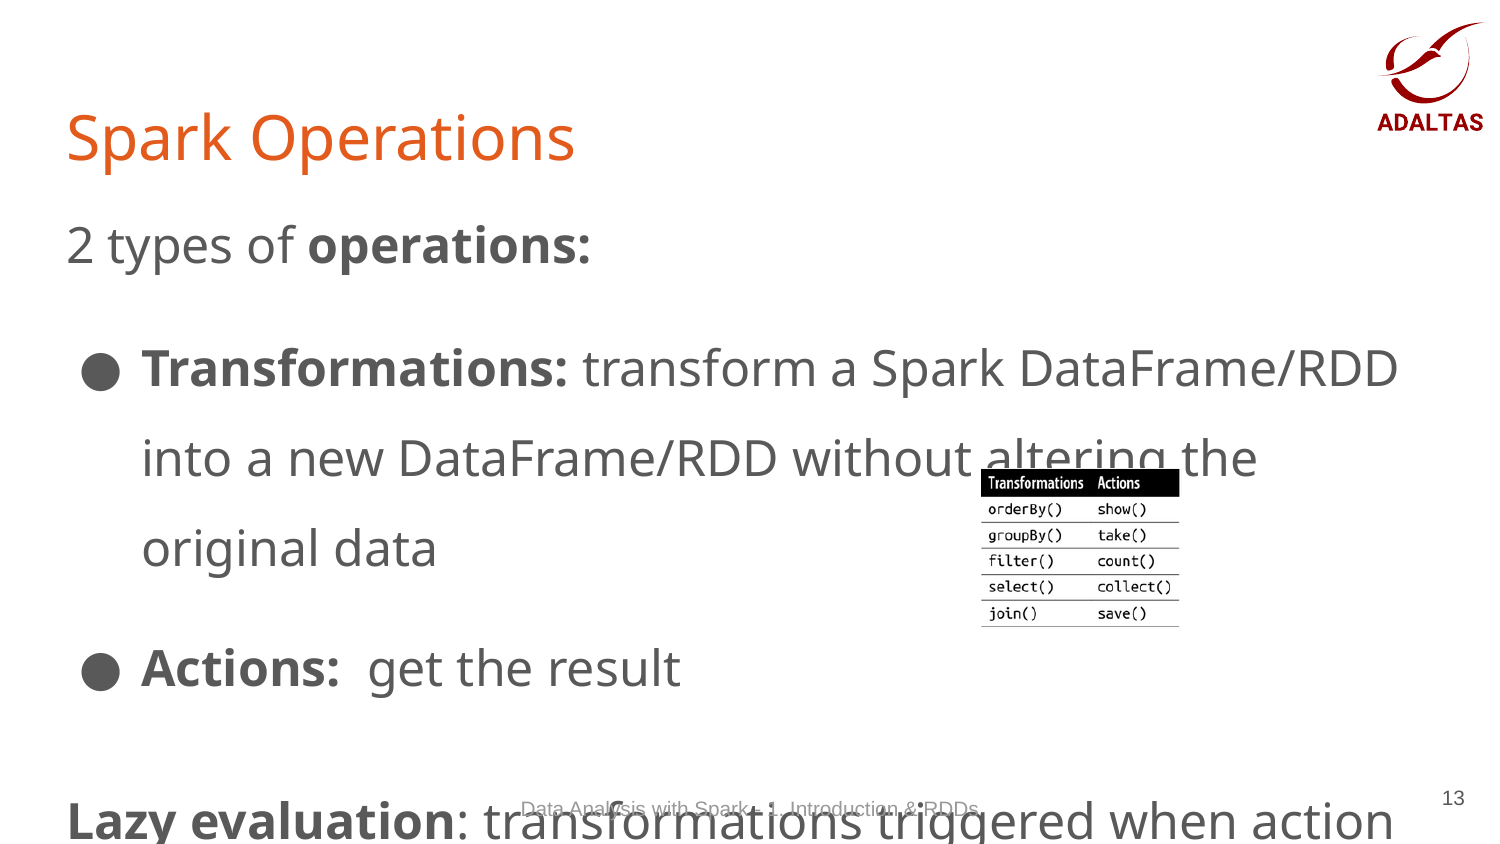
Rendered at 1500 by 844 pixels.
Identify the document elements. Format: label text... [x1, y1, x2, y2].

text_box Data Analysis with Spark - 1. Introduction & RDDs [480, 781, 1020, 830]
slide_number <number> [1389, 764, 1480, 830]
title Spark Operations [51, 71, 1184, 166]
list 2 types of operations: Transformations: transform a Spark DataFrame/RDD into a new DataFrame/RDD without altering the original data Actions: get the result Lazy evaluation: transformations triggered when action is called. [51, 189, 1449, 750]
picture [981, 468, 1184, 634]
